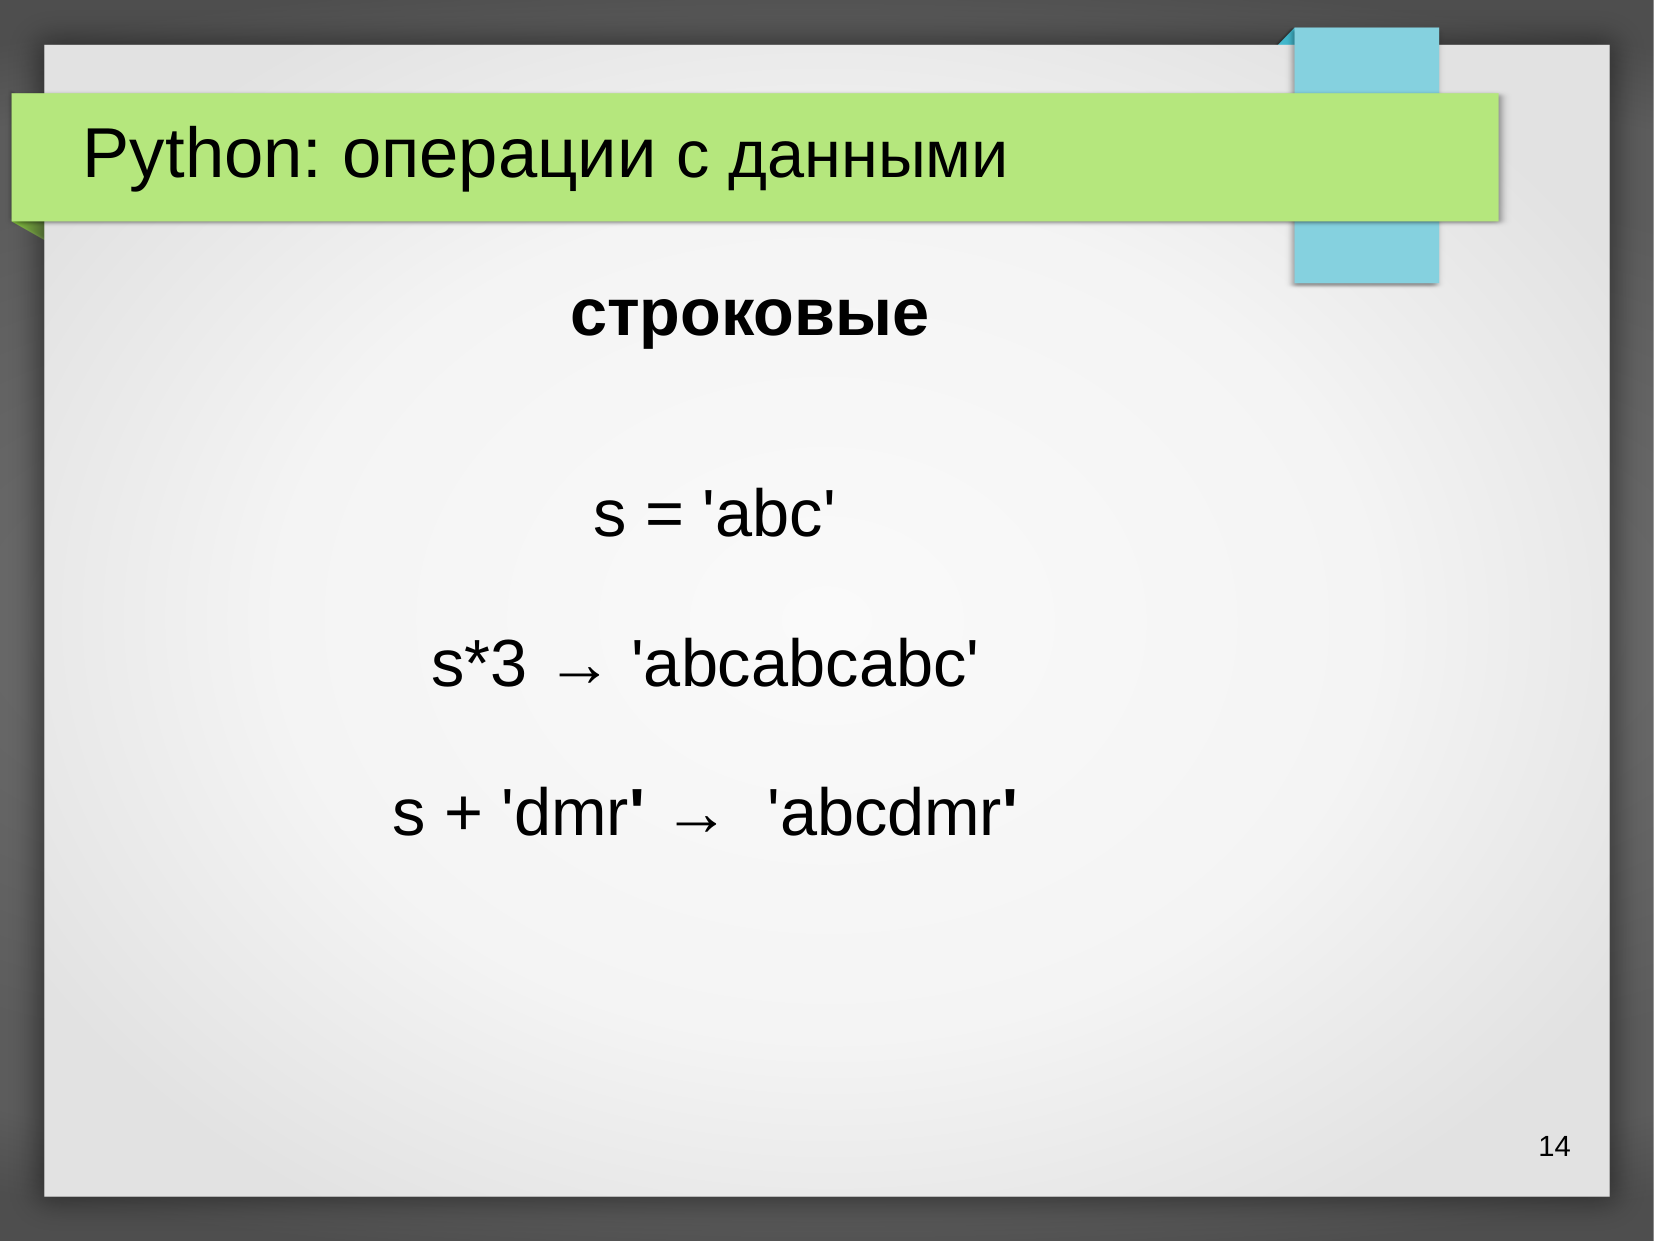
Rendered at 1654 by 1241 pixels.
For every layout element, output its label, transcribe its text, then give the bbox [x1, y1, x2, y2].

title Python: операции с данными [82, 49, 1571, 257]
text_box s = 'abc' s*3 → 'abcabcabc' s + 'dmr' → 'abcdmr' [236, 476, 1193, 851]
text_box строковые [448, 257, 1052, 367]
picture [0, 0, 1654, 1241]
